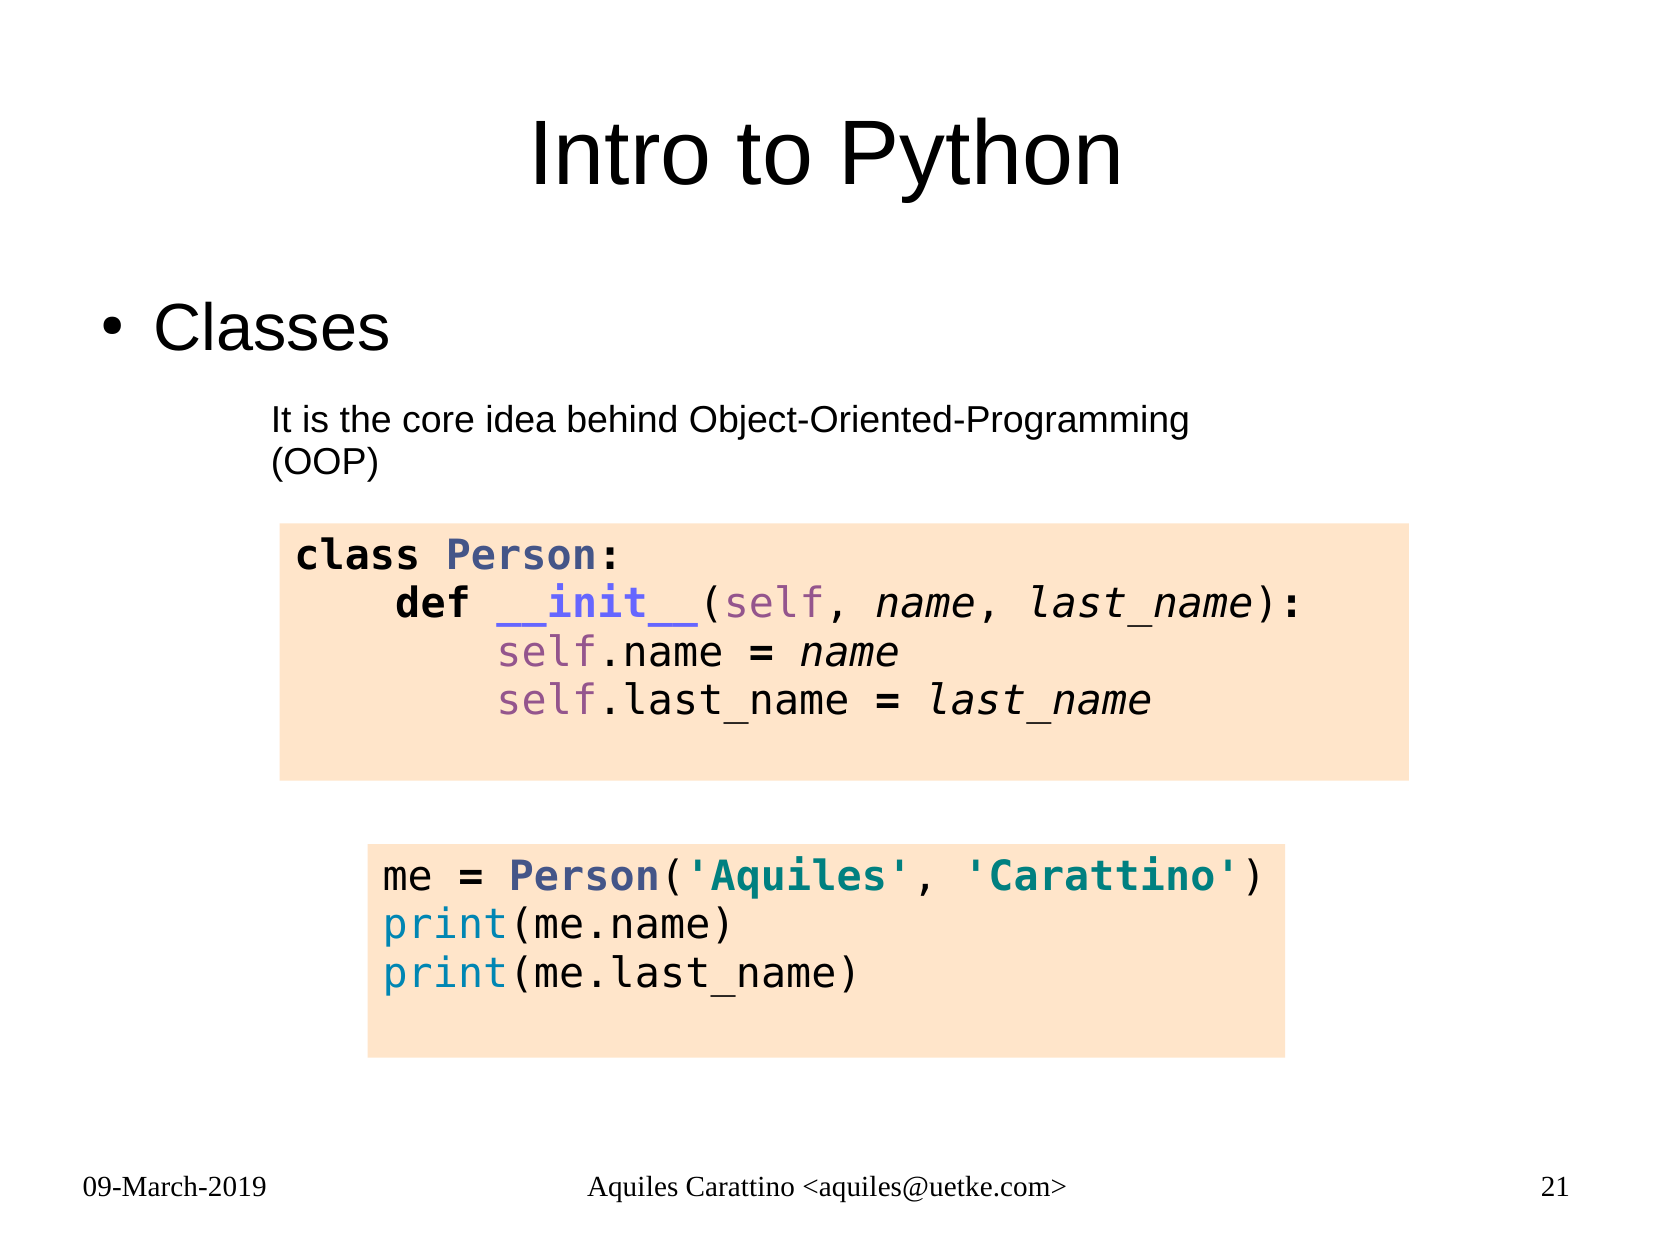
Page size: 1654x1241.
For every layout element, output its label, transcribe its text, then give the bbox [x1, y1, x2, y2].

text_box class Person: def __init__(self, name, last_name): self.name = name self.last_name = last_name [279, 523, 1409, 781]
list Classes [82, 290, 1571, 1010]
text_box It is the core idea behind Object-Oriented-Programming (OOP) [256, 391, 1324, 491]
text_box me = Person('Aquiles', 'Carattino') print(me.name) print(me.last_name) [367, 844, 1286, 1058]
title Intro to Python [82, 49, 1571, 257]
